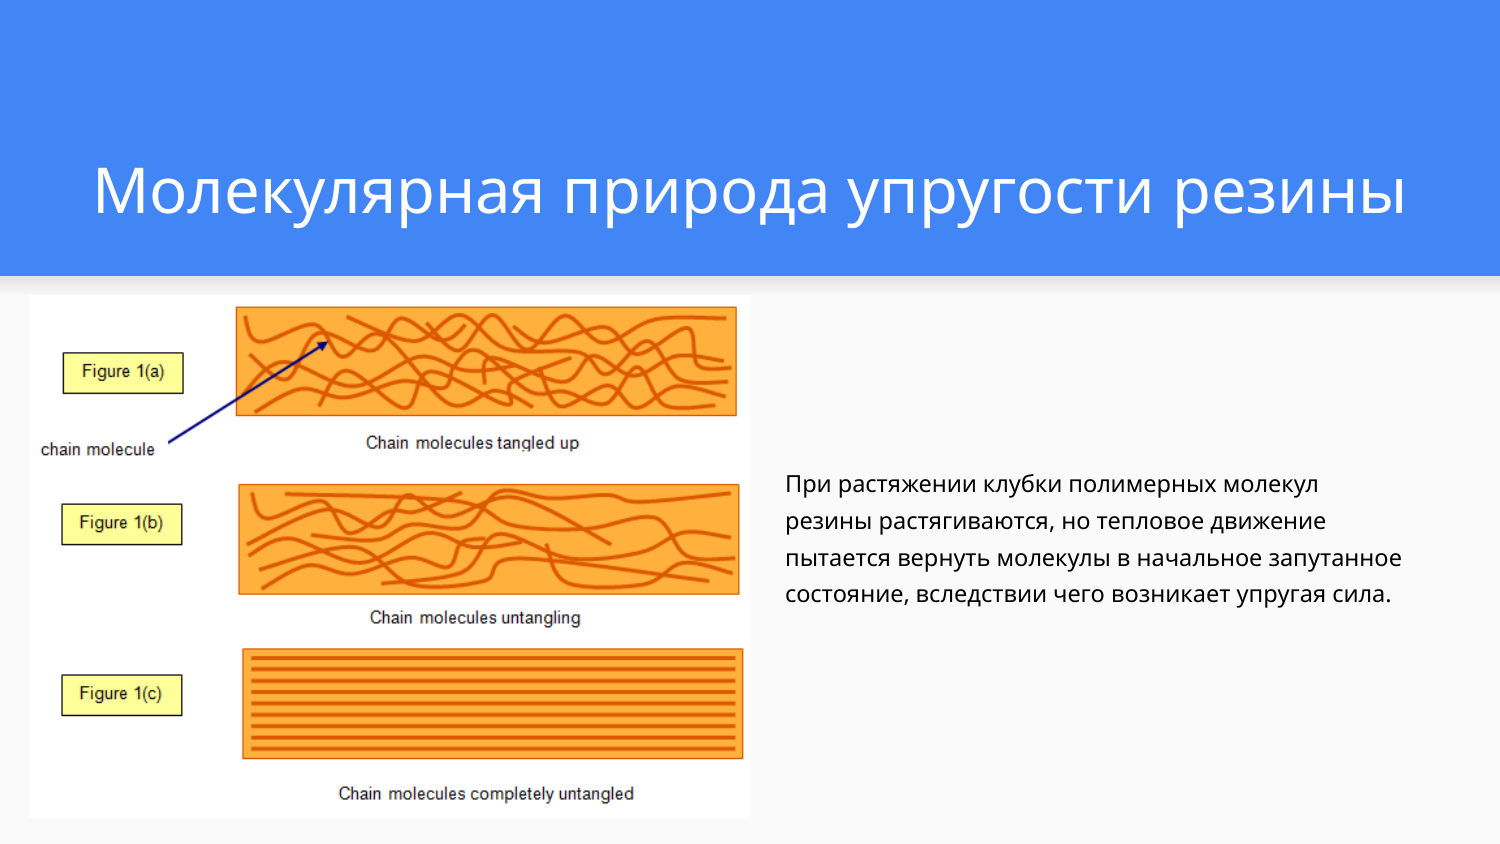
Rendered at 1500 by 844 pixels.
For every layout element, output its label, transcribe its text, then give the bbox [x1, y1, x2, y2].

picture [29, 295, 750, 818]
list При растяжении клубки полимерных молекул резины растягиваются, но тепловое движение пытается вернуть молекулы в начальное запутанное состояние, вследствии чего возникает упругая сила. [770, 447, 1427, 666]
title Молекулярная природа упругости резины [77, 121, 1427, 248]
